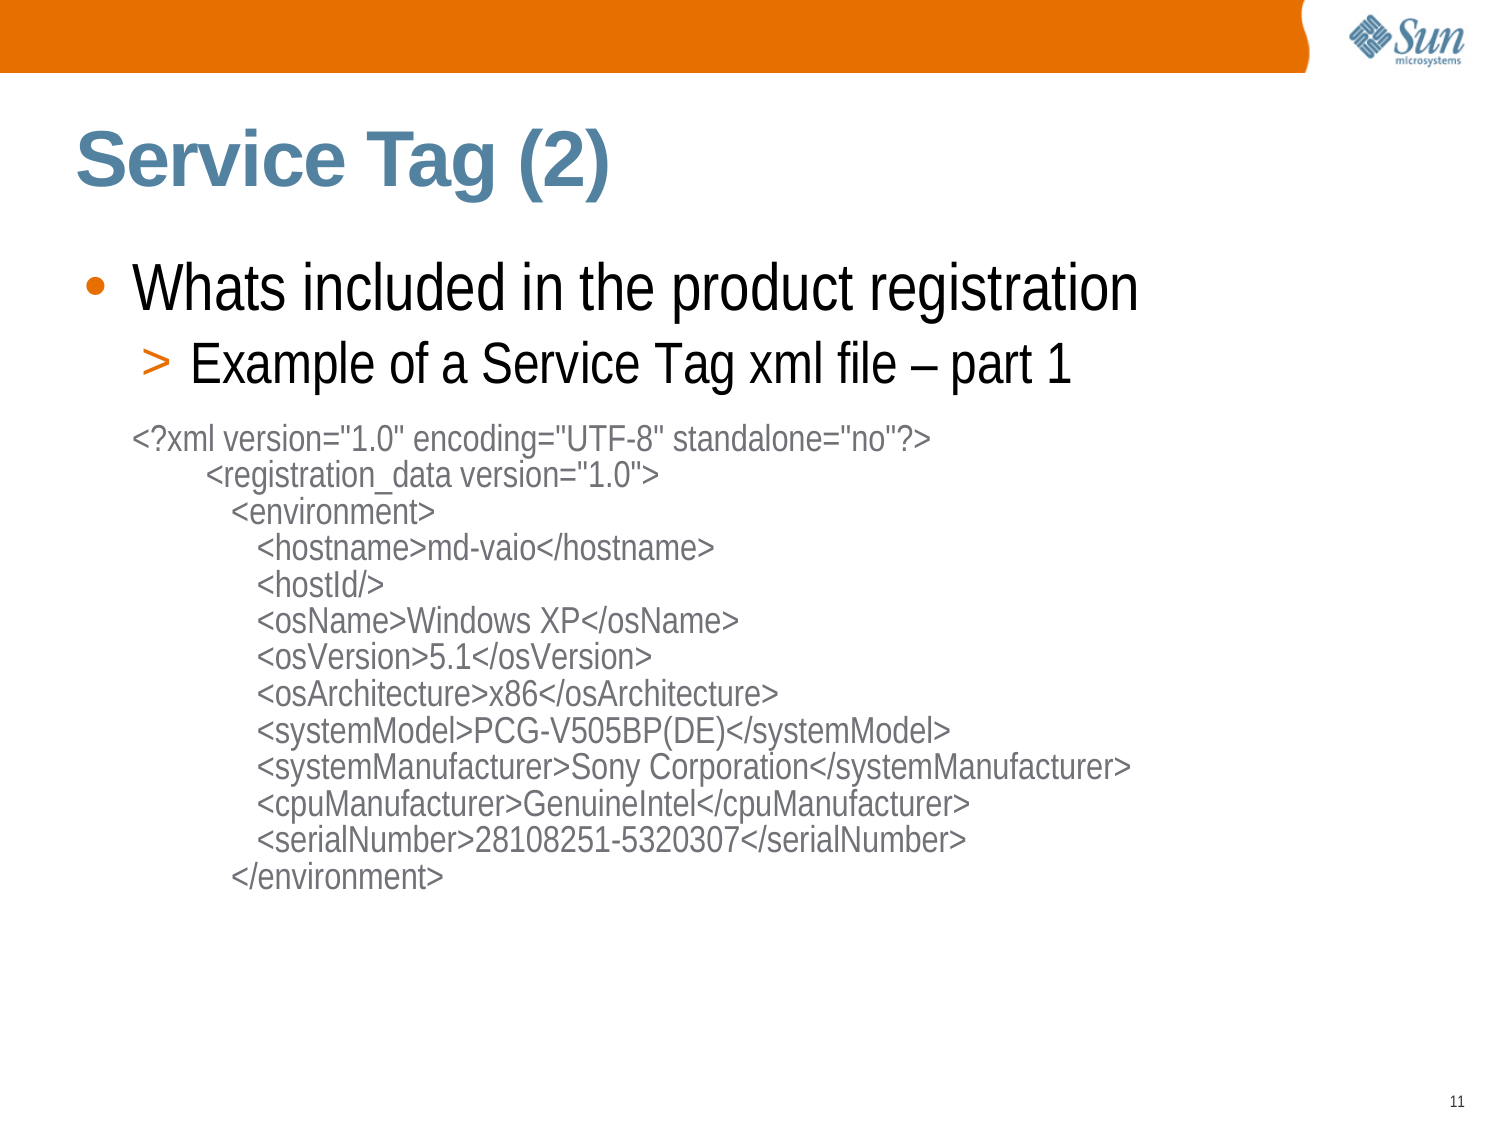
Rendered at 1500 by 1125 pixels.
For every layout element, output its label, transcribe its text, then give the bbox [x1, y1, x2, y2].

picture [0, 0, 1500, 73]
title Service Tag (2) [75, 123, 1437, 227]
list Whats included in the product registration Example of a Service Tag xml file – part 1 <?xml version="1.0" encoding="UTF-8" standalone="no"?> <registration_data version="1.0"> <environment> <hostname>md-vaio</hostname> <hostId/> <osName>Windows XP</osName> <osVersion>5.1</osVersion> <osArchitecture>x86</osArchitecture> <systemModel>PCG-V505BP(DE)</systemModel> <systemManufacturer>Sony Corporation</systemManufacturer> <cpuManufacturer>GenuineIntel</cpuManufacturer> <serialNumber>28108251-5320307</serialNumber> </environment> [64, 258, 1401, 1062]
